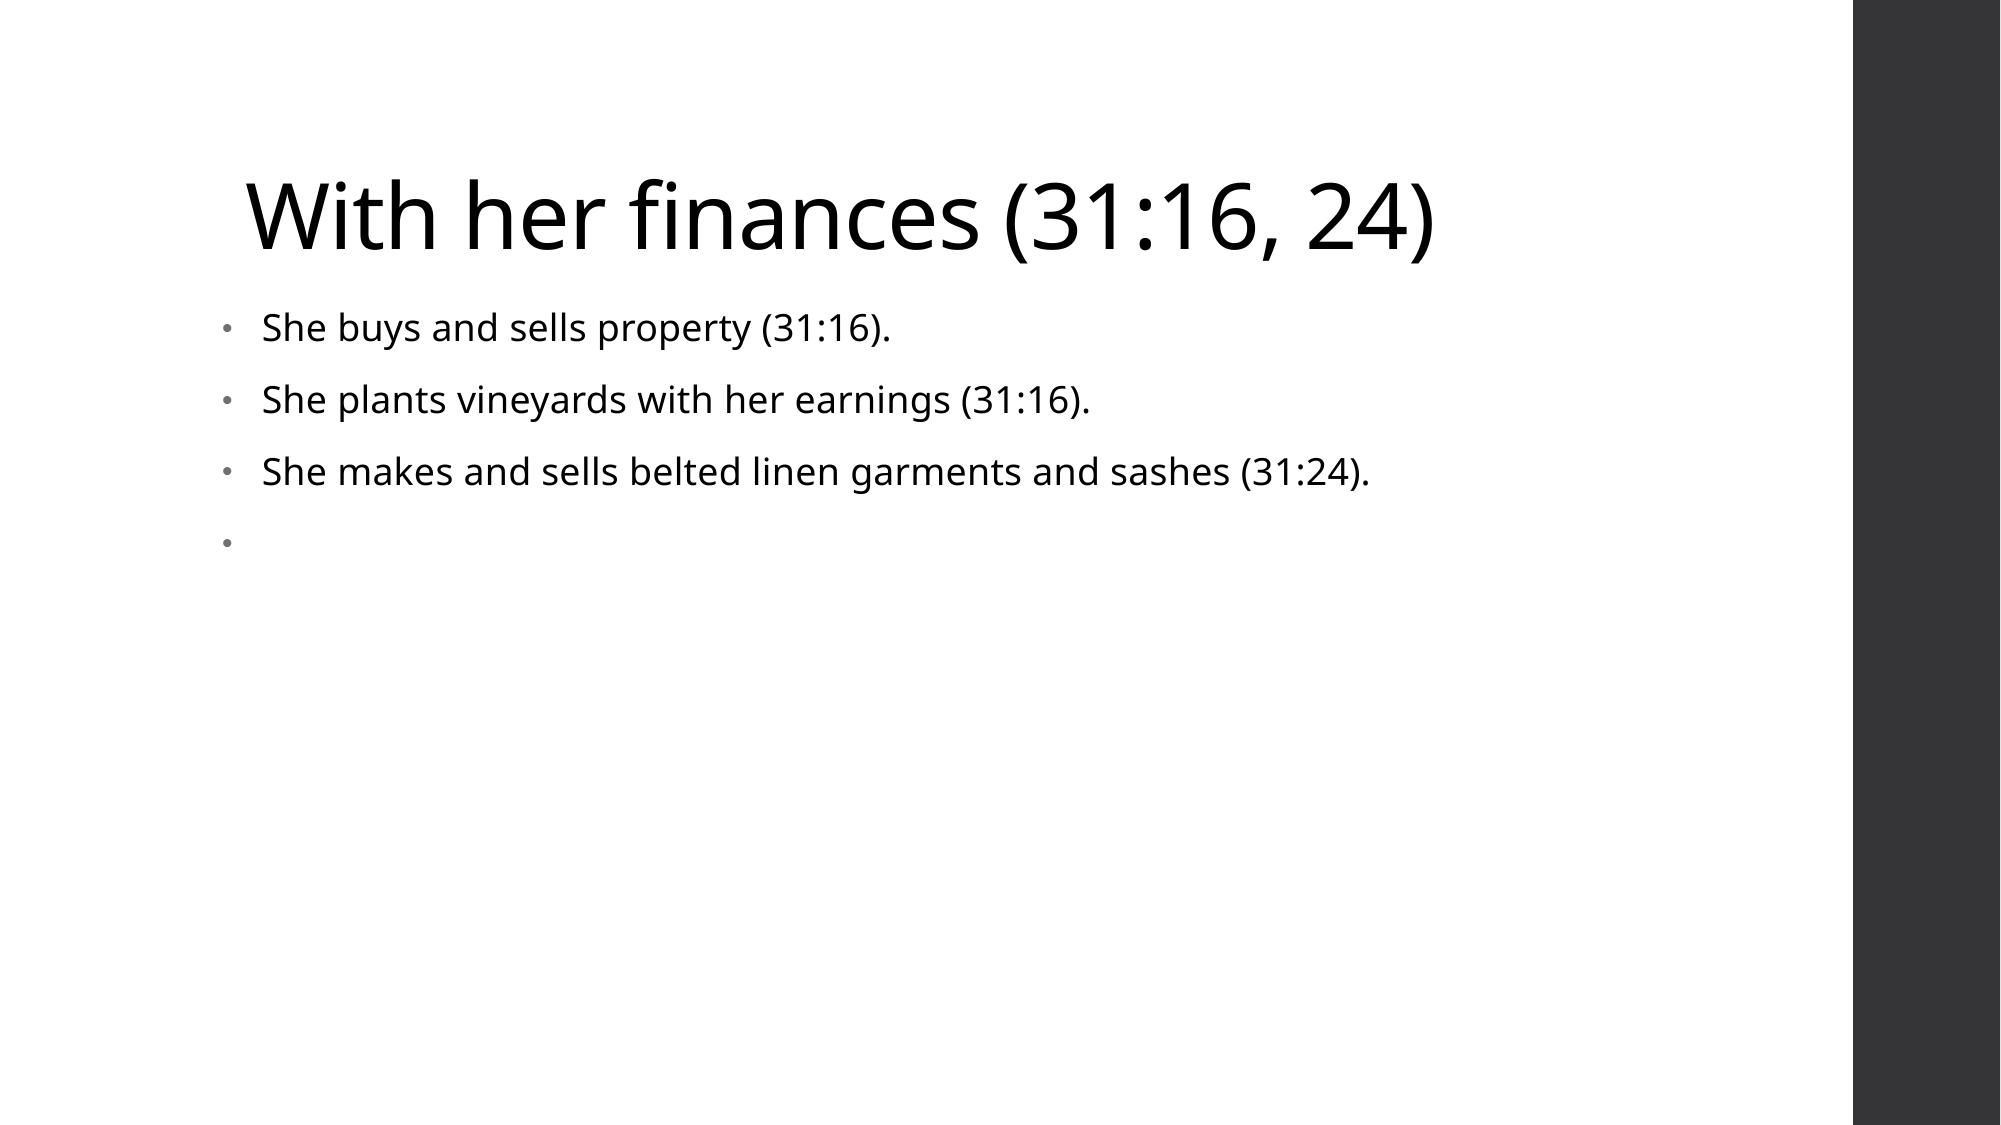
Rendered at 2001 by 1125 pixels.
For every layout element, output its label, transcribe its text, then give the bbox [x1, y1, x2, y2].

title With her finances (31:16, 24) [206, 60, 1797, 278]
list She buys and sells property (31:16). She plants vineyards with her earnings (31:16). She makes and sells belted linen garments and sashes (31:24). [206, 299, 1617, 1014]
